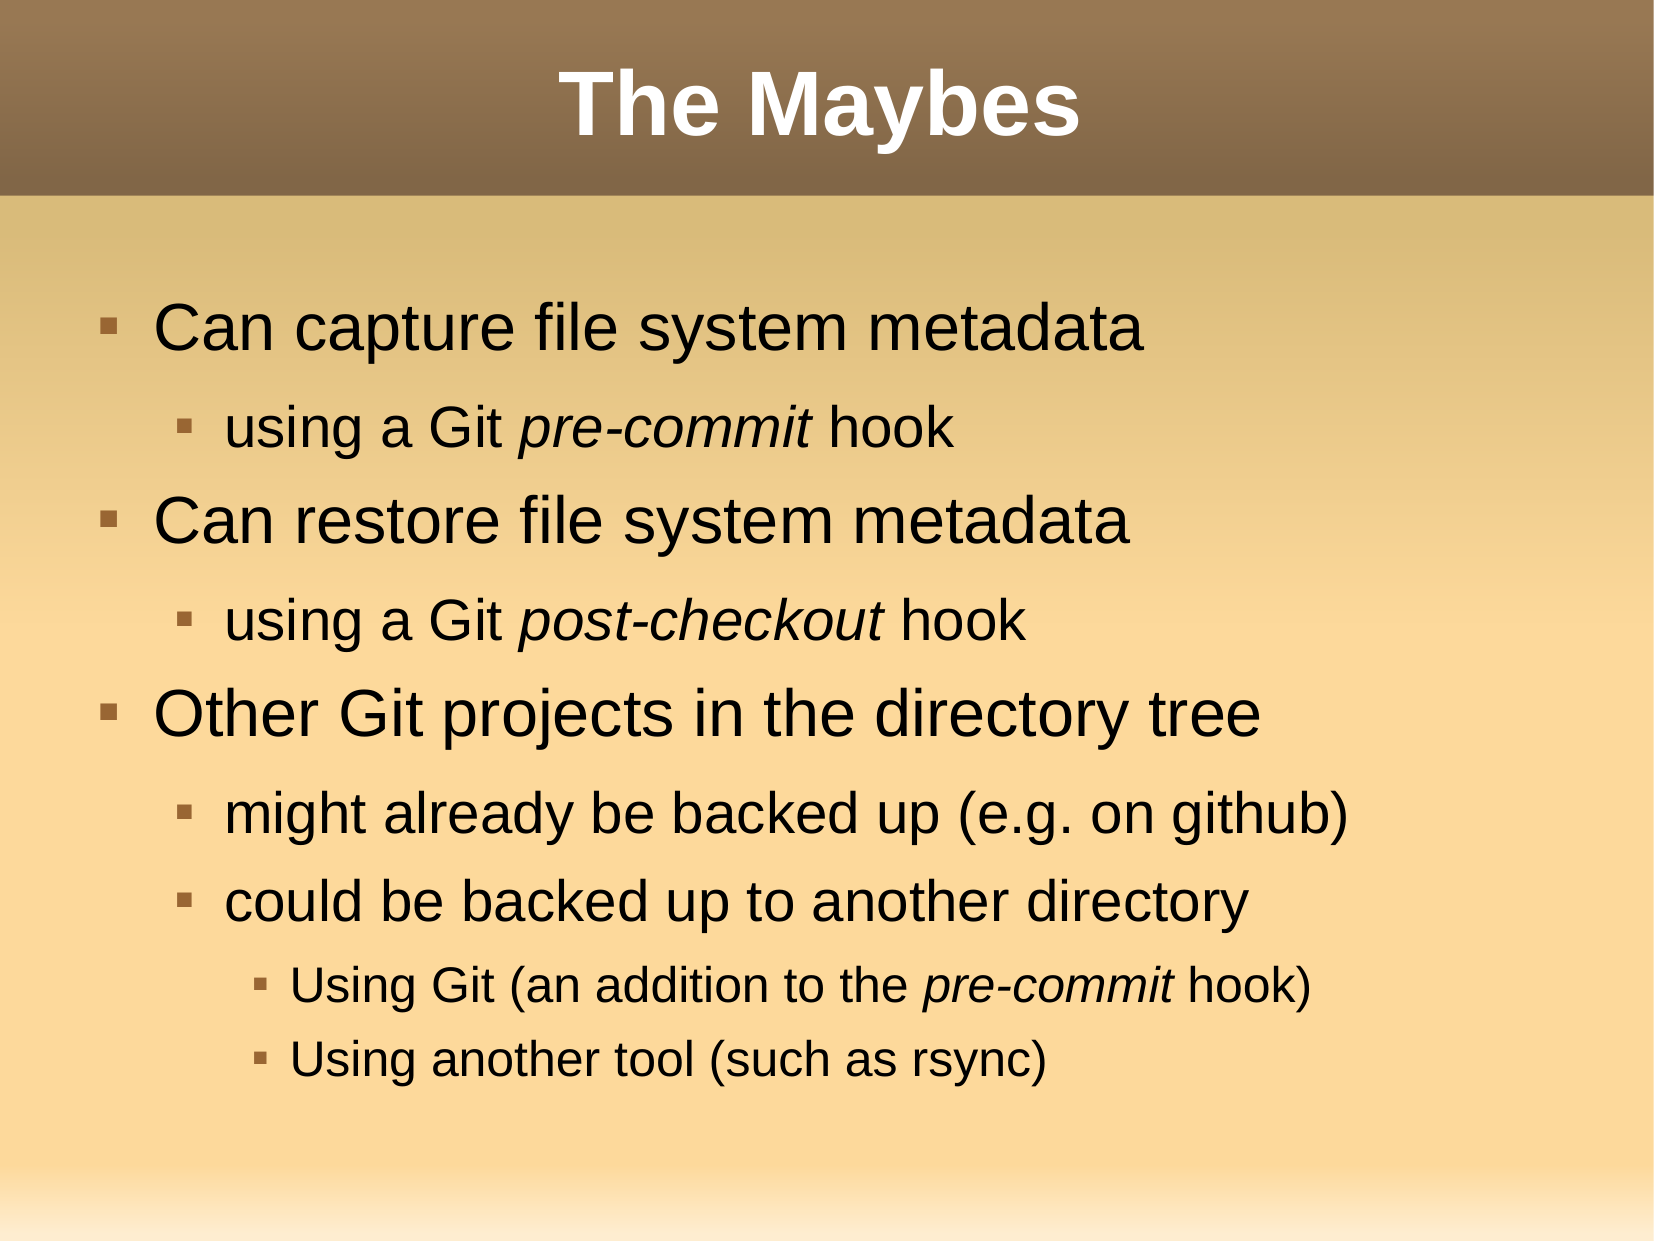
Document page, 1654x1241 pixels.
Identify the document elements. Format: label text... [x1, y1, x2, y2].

title The Maybes [76, 7, 1565, 200]
list Can capture file system metadata using a Git pre-commit hook Can restore file system metadata using a Git post-checkout hook Other Git projects in the directory tree might already be backed up (e.g. on github) could be backed up to another directory Using Git (an addition to the pre-commit hook) Using another tool (such as rsync) [82, 290, 1571, 1094]
picture [0, 0, 1654, 1241]
